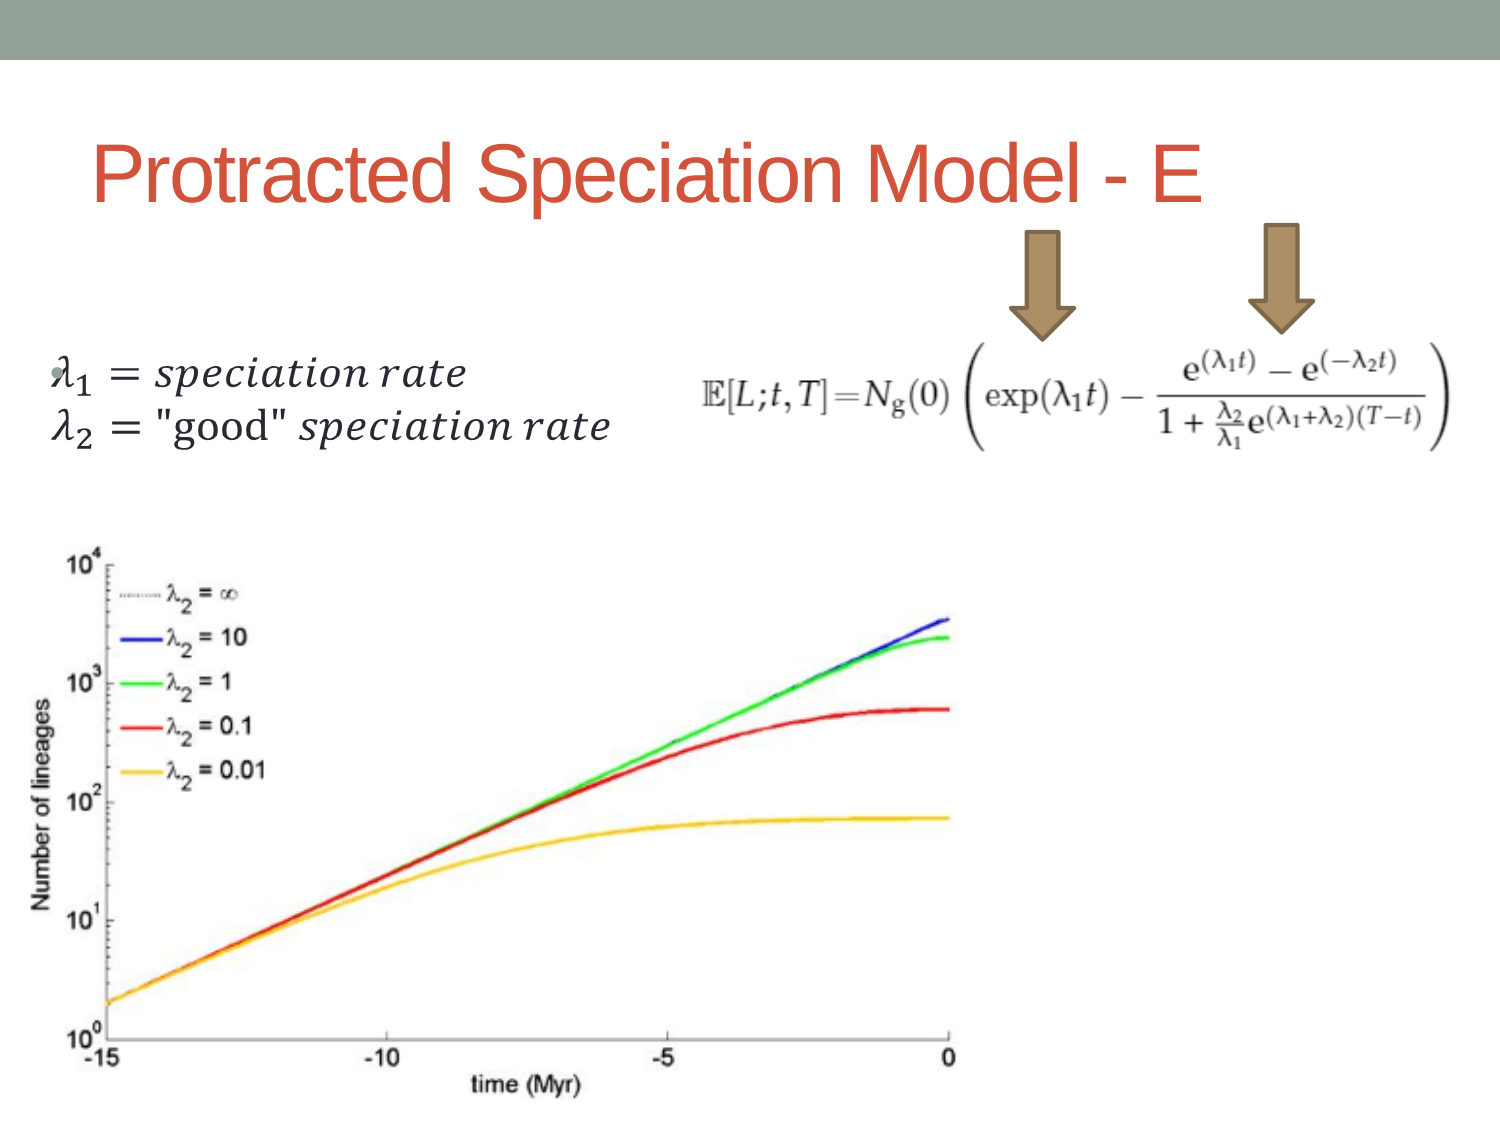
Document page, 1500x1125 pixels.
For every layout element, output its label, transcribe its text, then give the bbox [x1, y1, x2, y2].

picture [685, 332, 1463, 458]
text_box [1250, 224, 1314, 333]
picture [6, 522, 979, 1112]
list [34, 335, 659, 470]
title Protracted Speciation Model - E [75, 87, 1425, 250]
text_box [1010, 232, 1075, 340]
